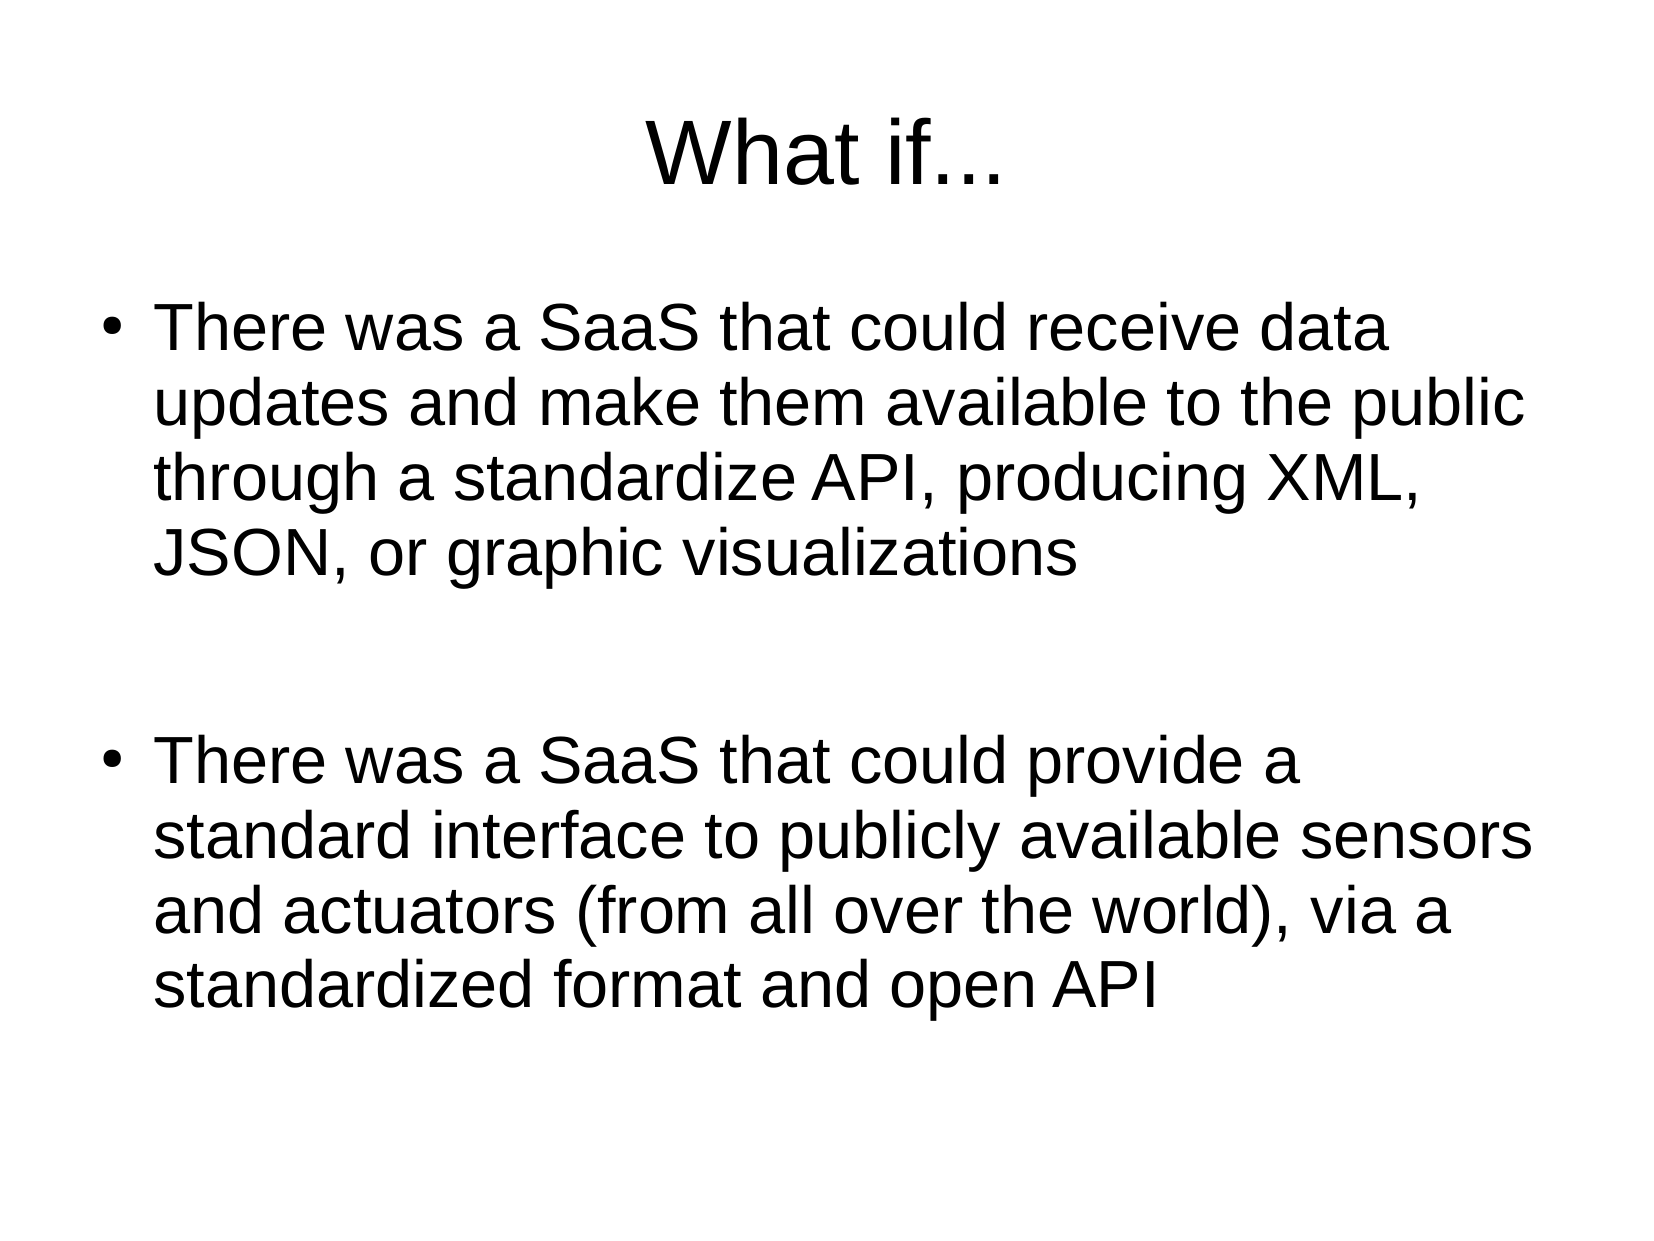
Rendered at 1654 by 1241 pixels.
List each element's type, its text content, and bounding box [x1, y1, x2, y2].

list There was a SaaS that could receive data updates and make them available to the public through a standardize API, producing XML, JSON, or graphic visualizations There was a SaaS that could provide a standard interface to publicly available sensors and actuators (from all over the world), via a standardized format and open API [82, 290, 1571, 1109]
title What if... [82, 49, 1571, 257]
